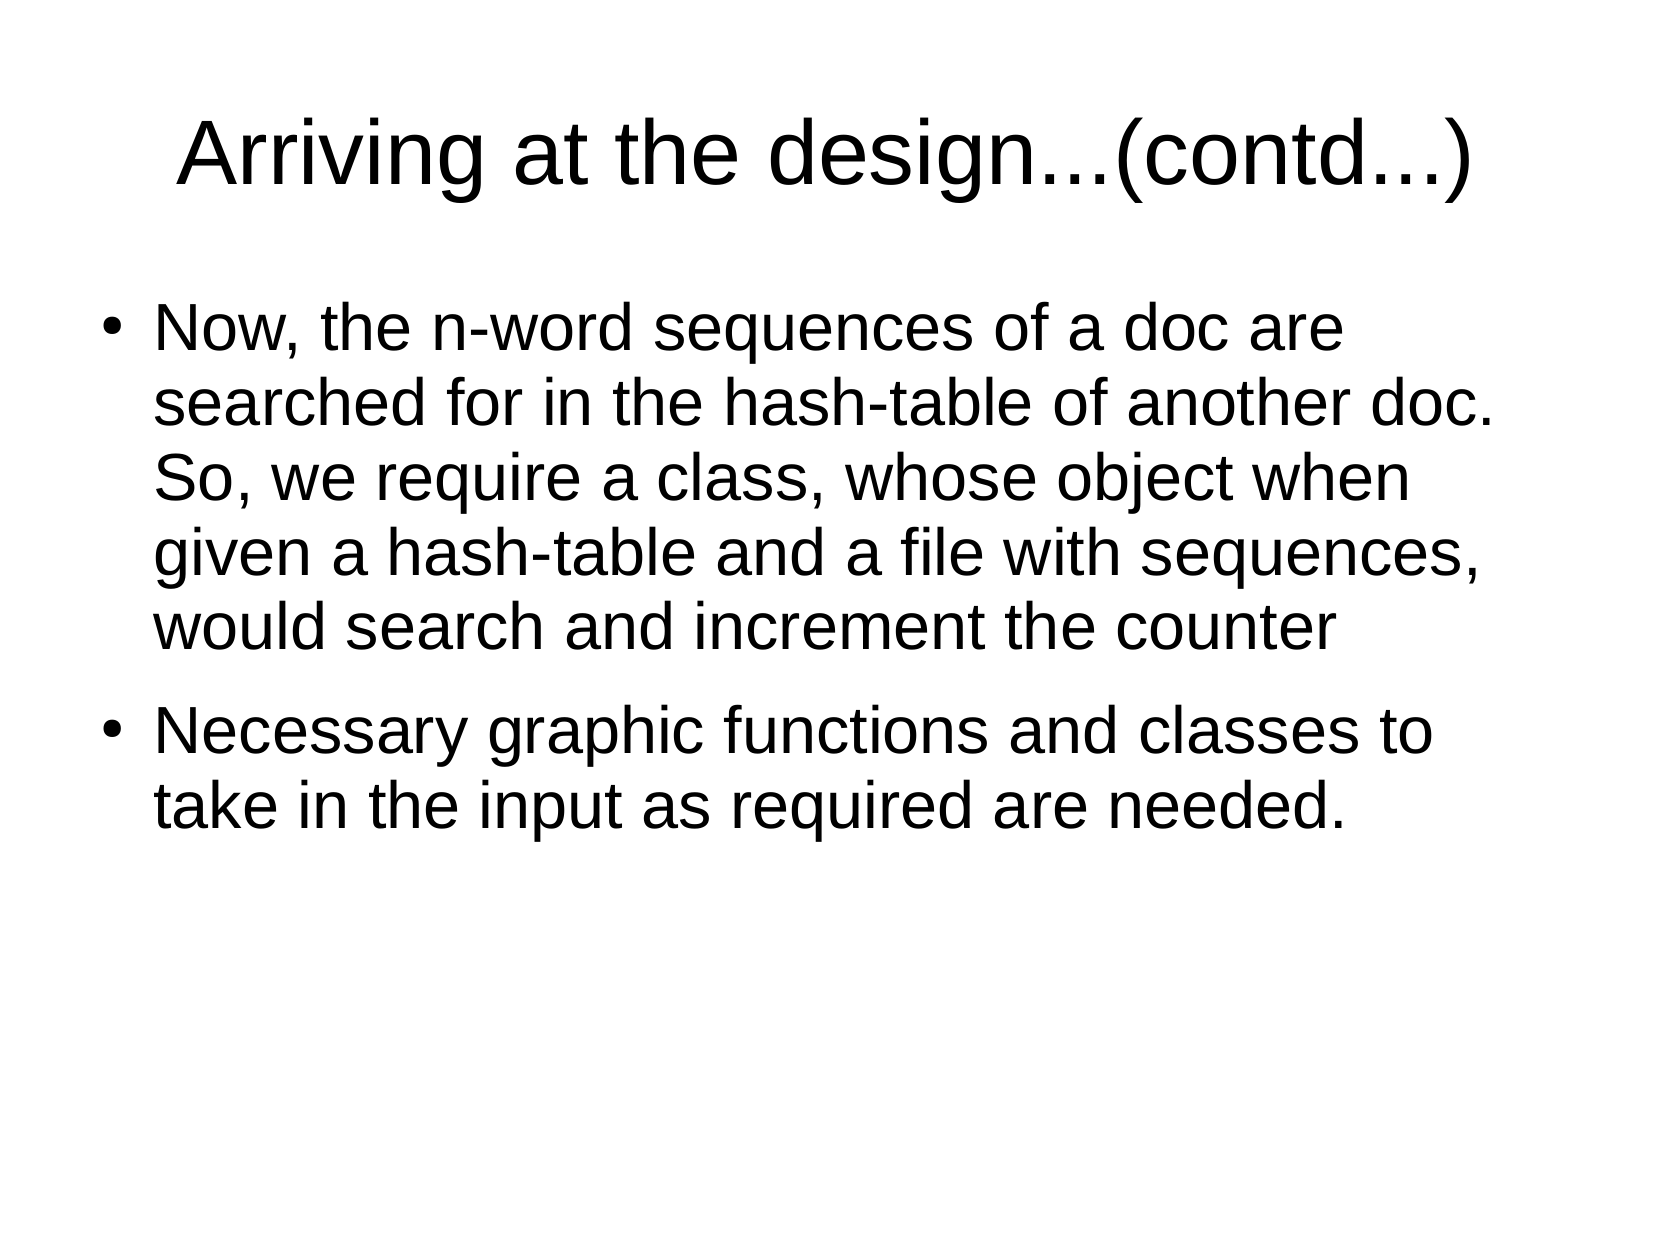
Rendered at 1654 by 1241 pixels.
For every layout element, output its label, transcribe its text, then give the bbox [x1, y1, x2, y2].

list Now, the n-word sequences of a doc are searched for in the hash-table of another doc. So, we require a class, whose object when given a hash-table and a file with sequences, would search and increment the counter Necessary graphic functions and classes to take in the input as required are needed. [82, 290, 1571, 1109]
title Arriving at the design...(contd...) [82, 49, 1571, 257]
